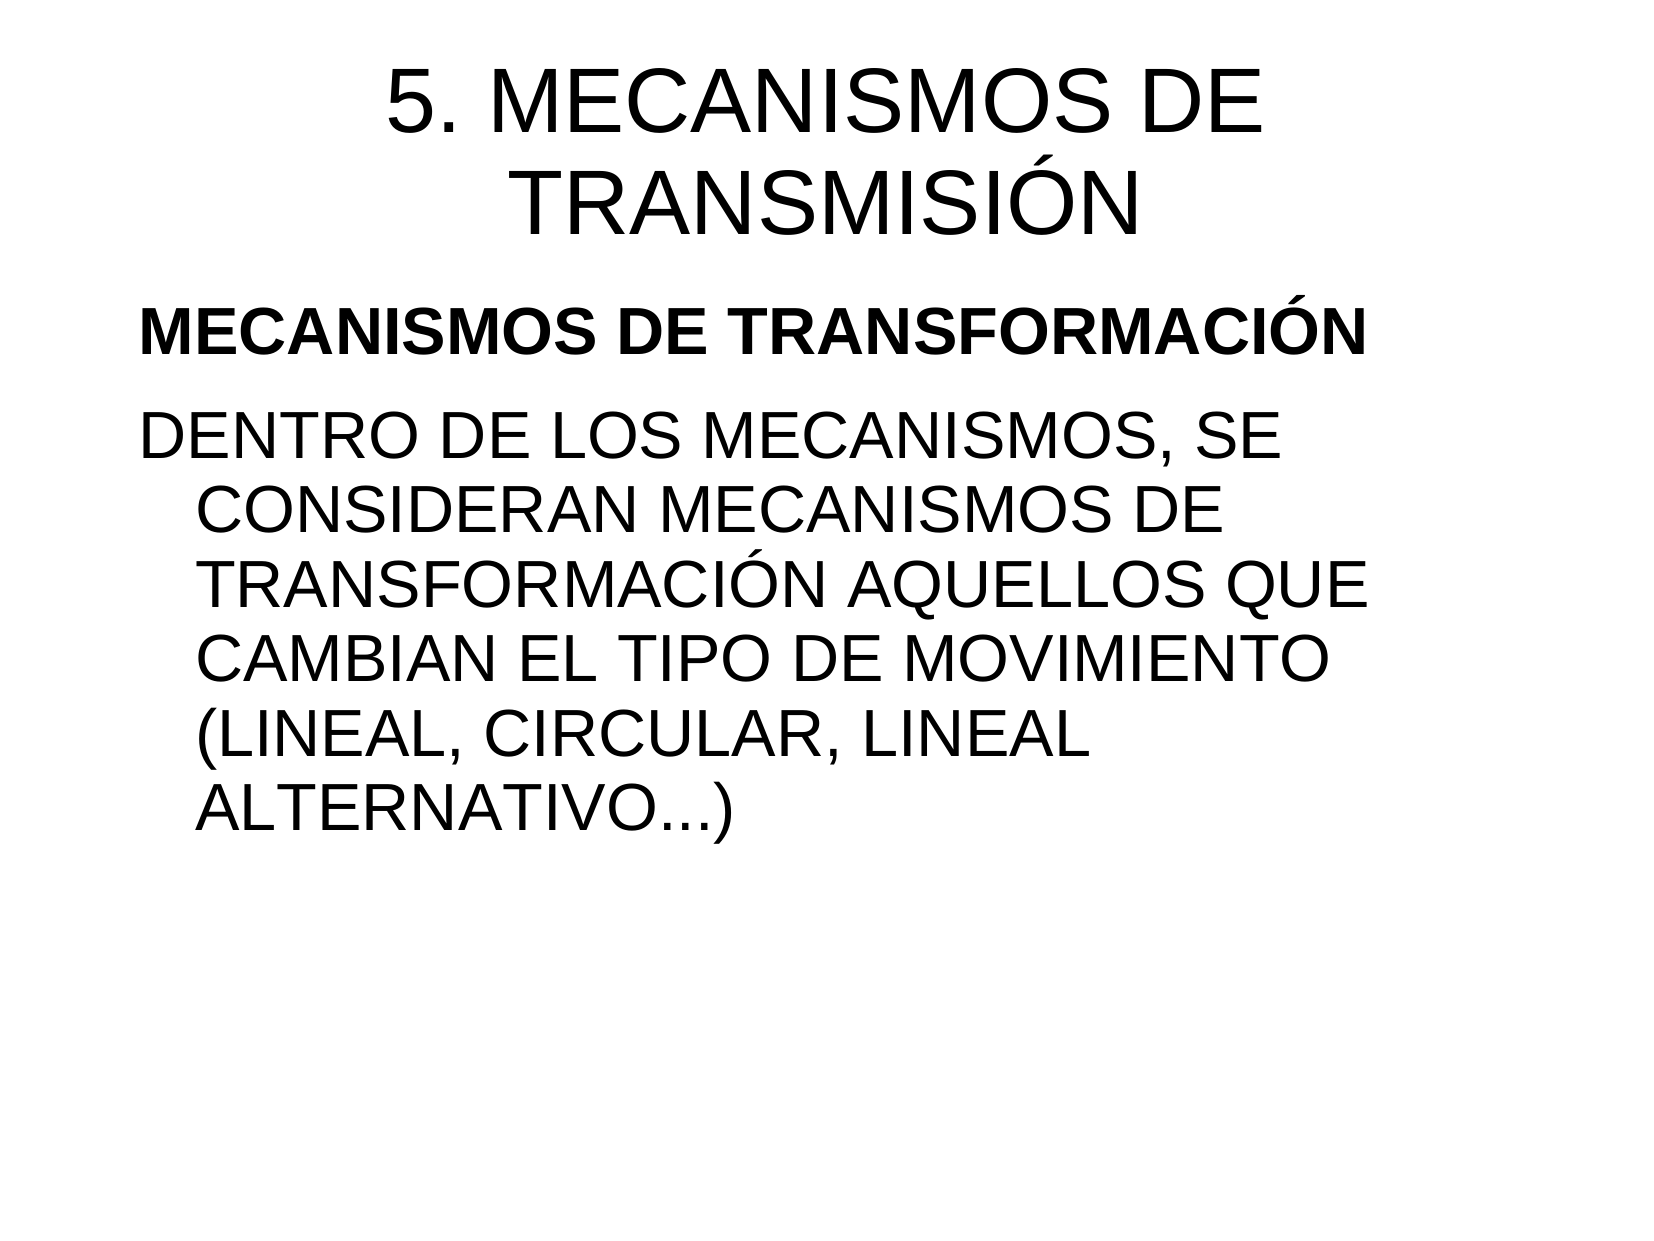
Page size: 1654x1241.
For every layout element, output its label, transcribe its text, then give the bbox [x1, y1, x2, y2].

list MECANISMOS DE TRANSFORMACIÓN DENTRO DE LOS MECANISMOS, SE CONSIDERAN MECANISMOS DE TRANSFORMACIÓN AQUELLOS QUE CAMBIAN EL TIPO DE MOVIMIENTO (LINEAL, CIRCULAR, LINEAL ALTERNATIVO...) [82, 290, 1571, 1109]
title 5. MECANISMOS DE TRANSMISIÓN [82, 50, 1571, 256]
